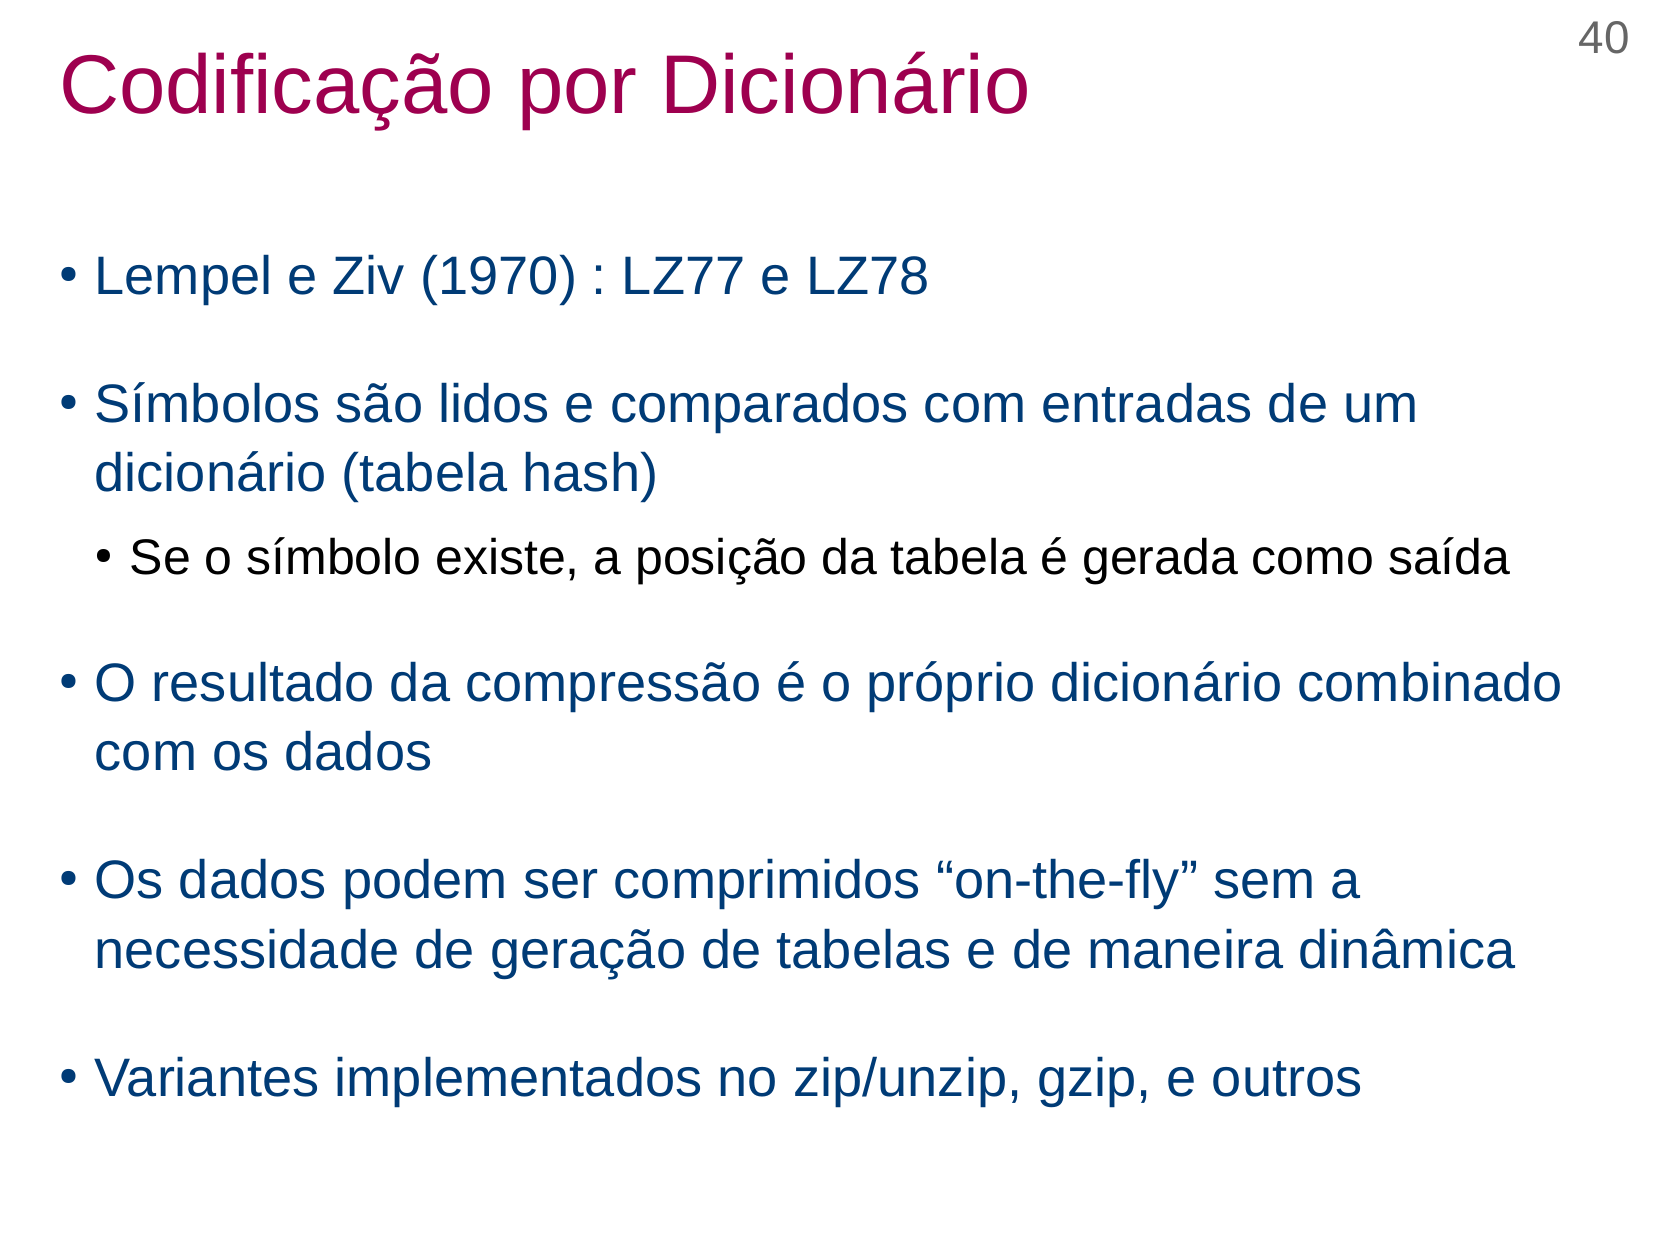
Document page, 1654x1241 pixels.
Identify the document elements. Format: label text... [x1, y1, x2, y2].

title Codificação por Dicionário [59, 29, 1595, 148]
list Lempel e Ziv (1970) : LZ77 e LZ78 Símbolos são lidos e comparados com entradas de um dicionário (tabela hash) Se o símbolo existe, a posição da tabela é gerada como saída O resultado da compressão é o próprio dicionário combinado com os dados Os dados podem ser comprimidos “on-the-fly” sem a necessidade de geração de tabelas e de maneira dinâmica Variantes implementados no zip/unzip, gzip, e outros [59, 236, 1595, 1211]
